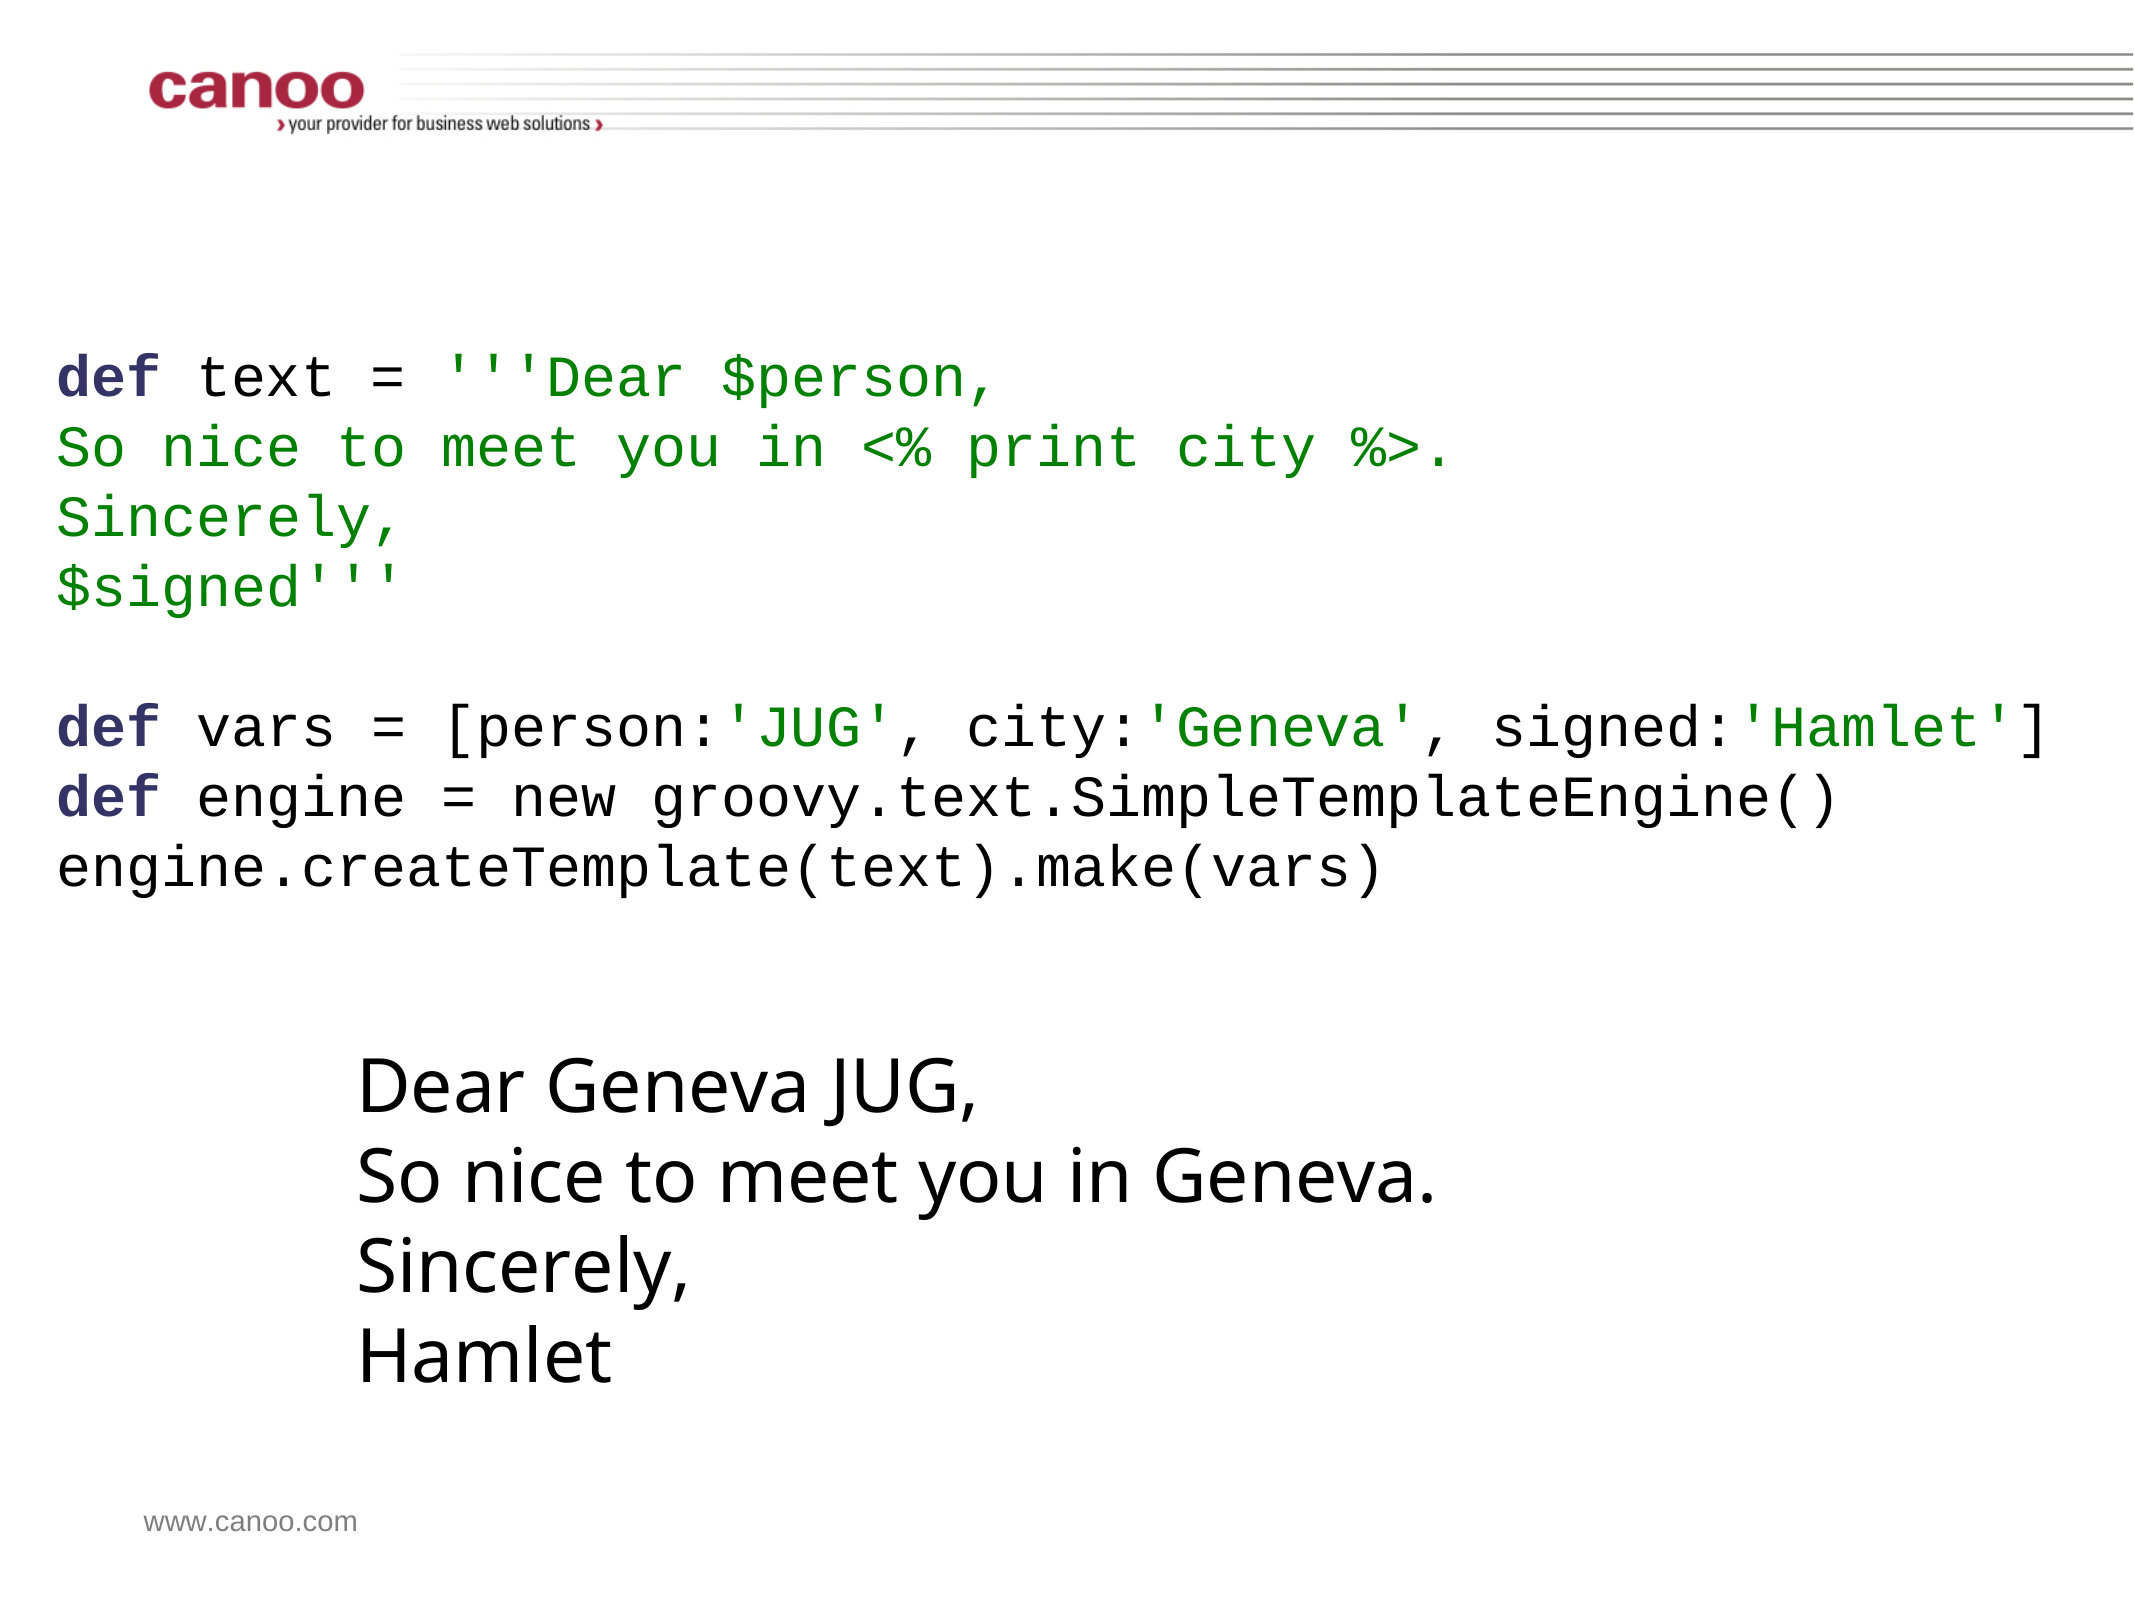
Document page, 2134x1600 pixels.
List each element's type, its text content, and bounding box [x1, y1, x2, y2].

picture [0, 21, 2134, 188]
text_box def text = '''Dear $person, So nice to meet you in <% print city %>. Sincerely, $signed''' def vars = [person:'JUG', city:'Geneva', signed:'Hamlet'] def engine = new groovy.text.SimpleTemplateEngine() engine.createTemplate(text).make(vars) Dear Geneva JUG, So nice to meet you in Geneva. Sincerely, Hamlet [41, 330, 2134, 1406]
